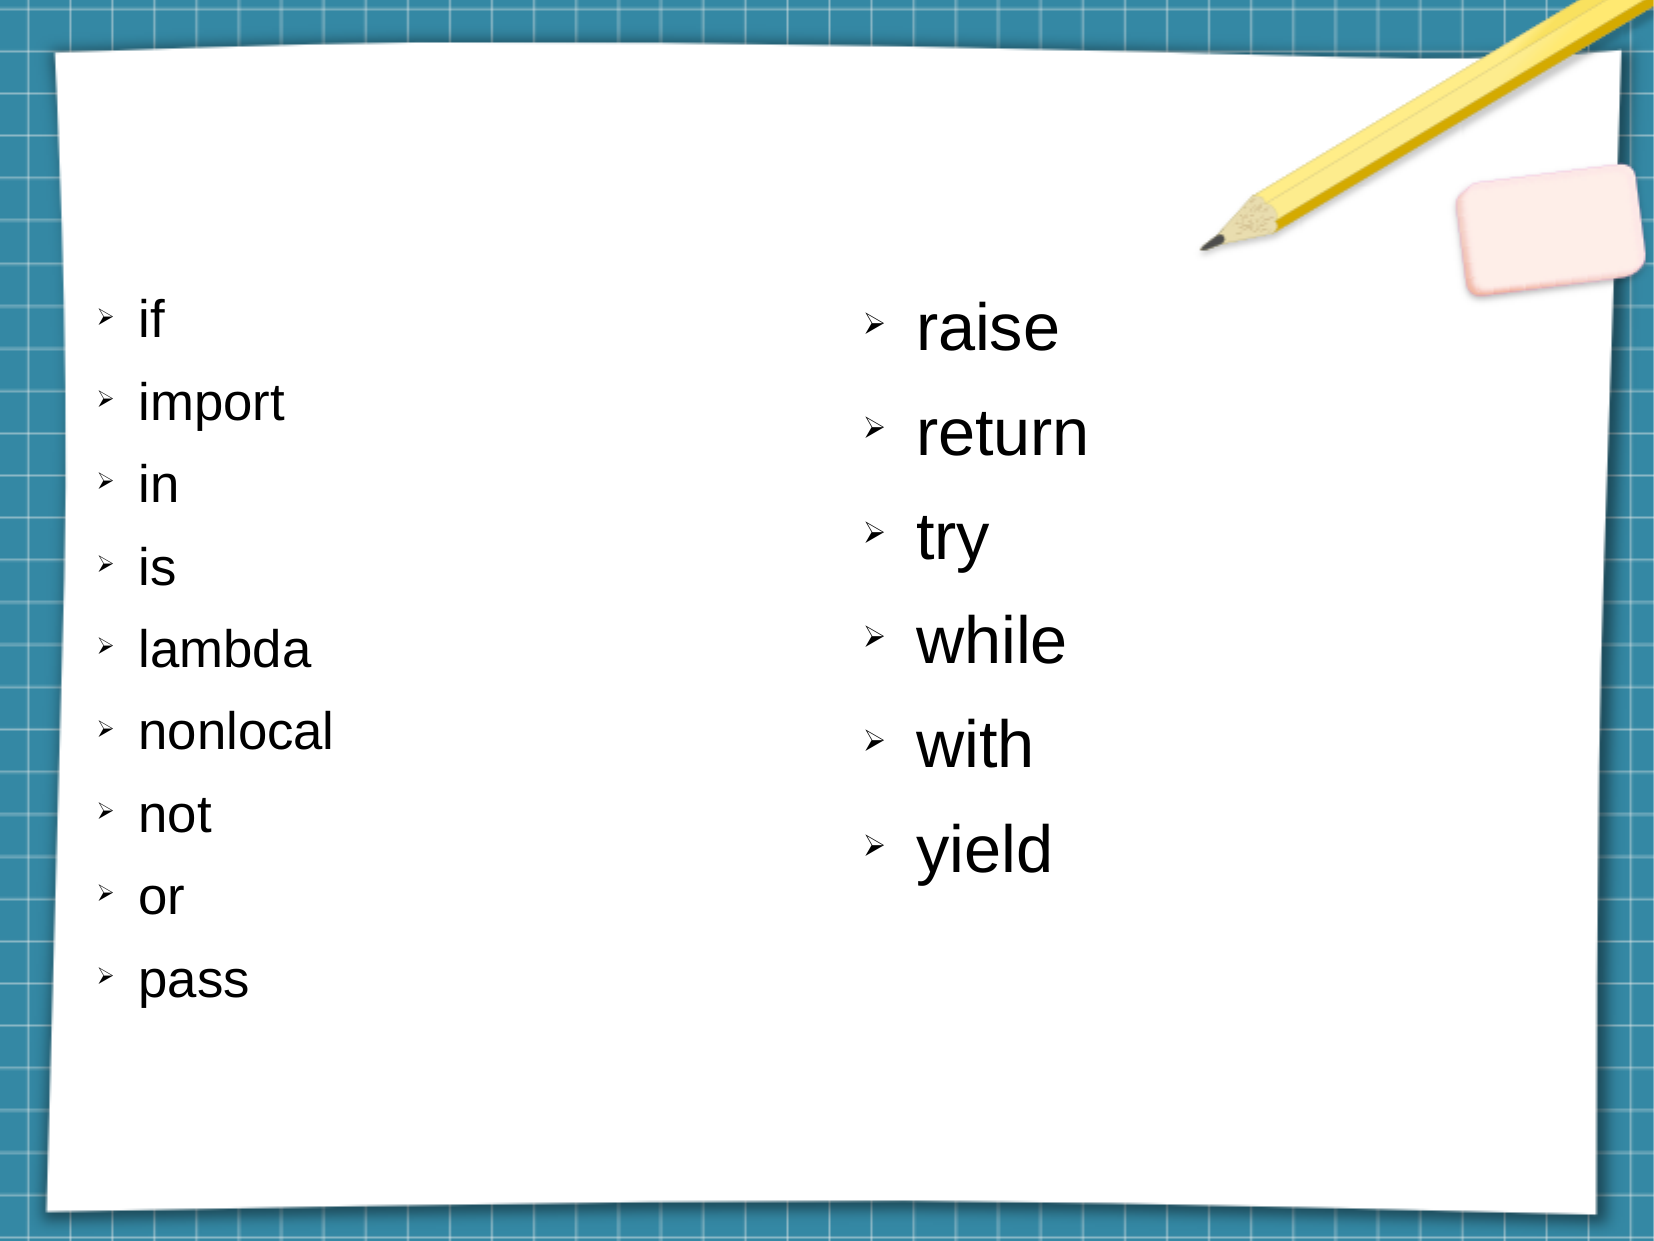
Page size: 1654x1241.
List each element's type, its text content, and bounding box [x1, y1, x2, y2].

list raise return try while with yield [845, 290, 1572, 1010]
picture [0, 0, 1654, 1241]
list if import in is lambda nonlocal not or pass [82, 290, 809, 1010]
